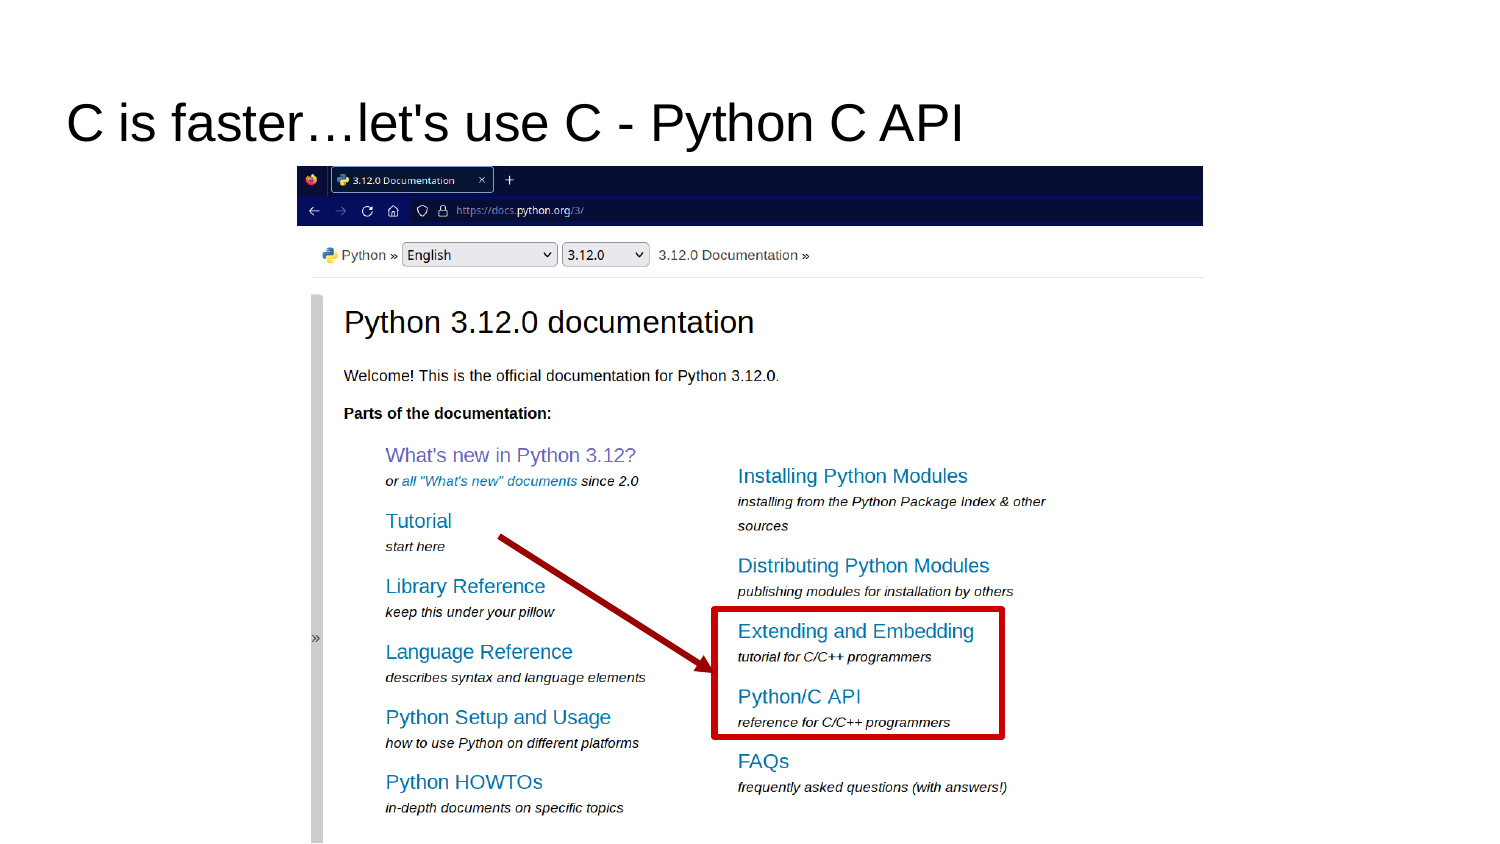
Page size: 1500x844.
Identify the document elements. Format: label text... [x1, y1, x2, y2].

title C is faster…let's use C - Python C API [51, 72, 1449, 167]
picture [297, 166, 1203, 843]
